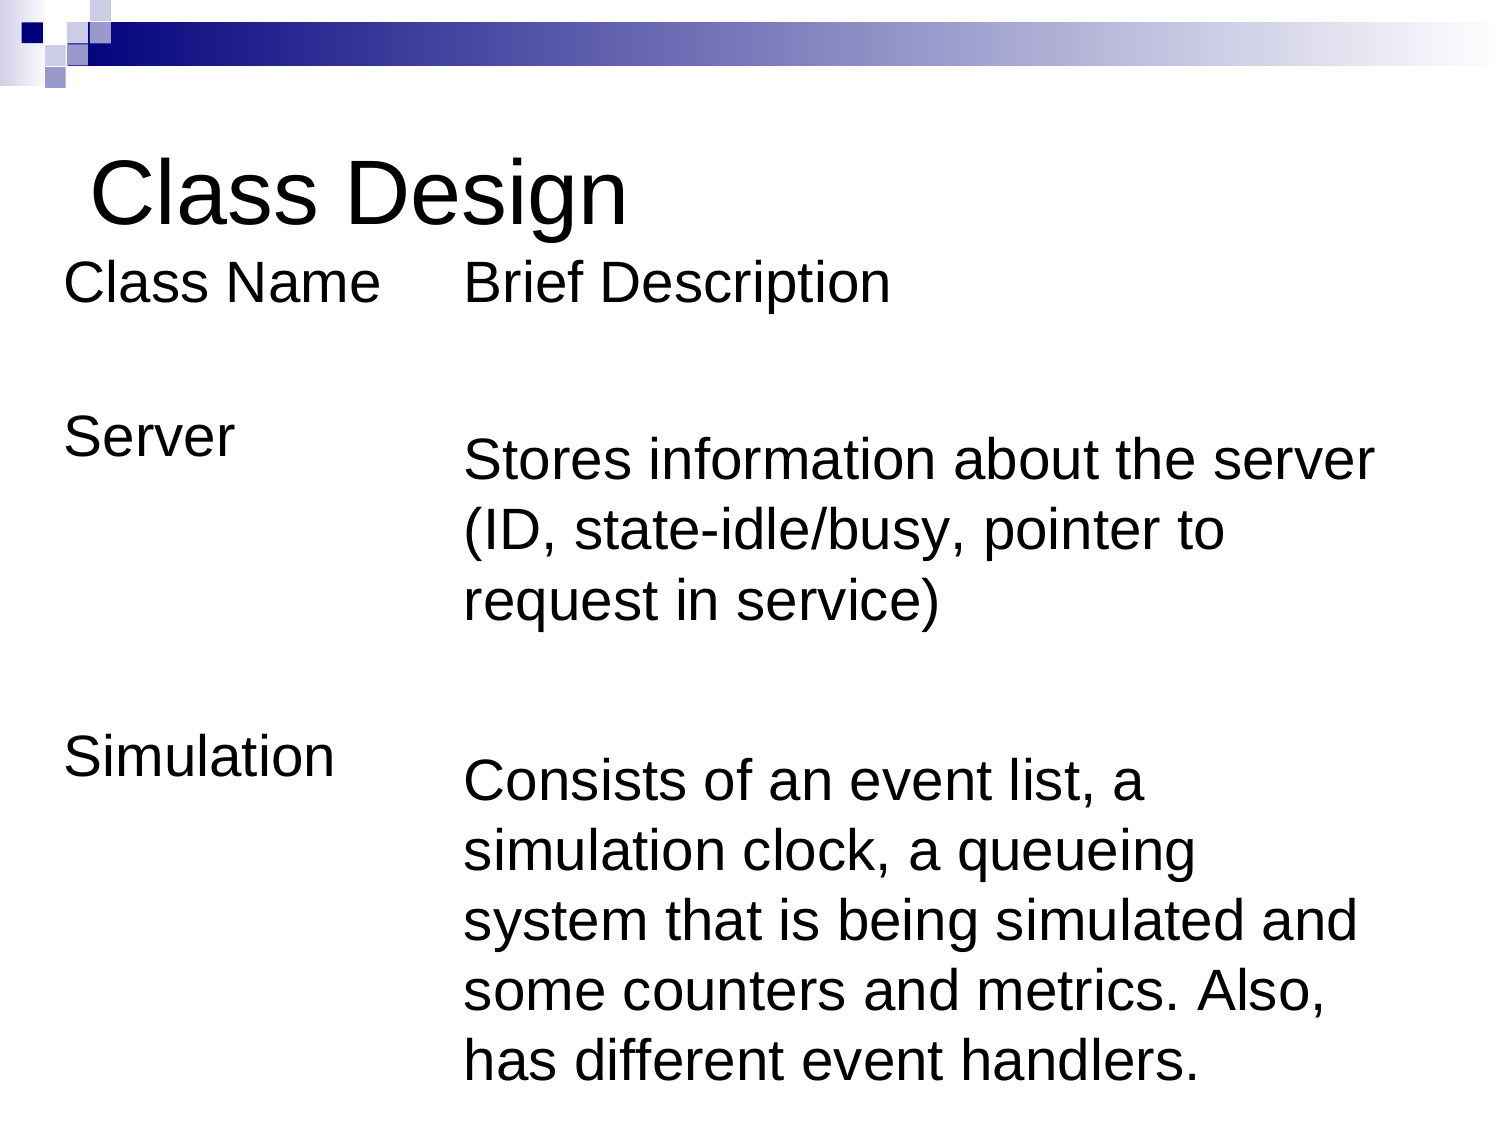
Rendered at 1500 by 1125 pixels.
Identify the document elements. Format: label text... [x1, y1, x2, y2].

table_header Brief Description [449, 166, 1399, 319]
table_cell Server [49, 319, 449, 639]
table_cell Consists of an event list, a simulation clock, a queueing system that is being simulated and some counters and metrics. Also, has different event handlers. [449, 639, 1399, 1100]
table_header Class Name [49, 166, 449, 319]
title Class Design [75, 75, 1426, 301]
table_cell [449, 1100, 1399, 1125]
table_cell Stores information about the server (ID, state-idle/busy, pointer to request in service) [449, 319, 1399, 639]
table_cell [49, 1100, 449, 1125]
table_cell Simulation [49, 639, 449, 1100]
